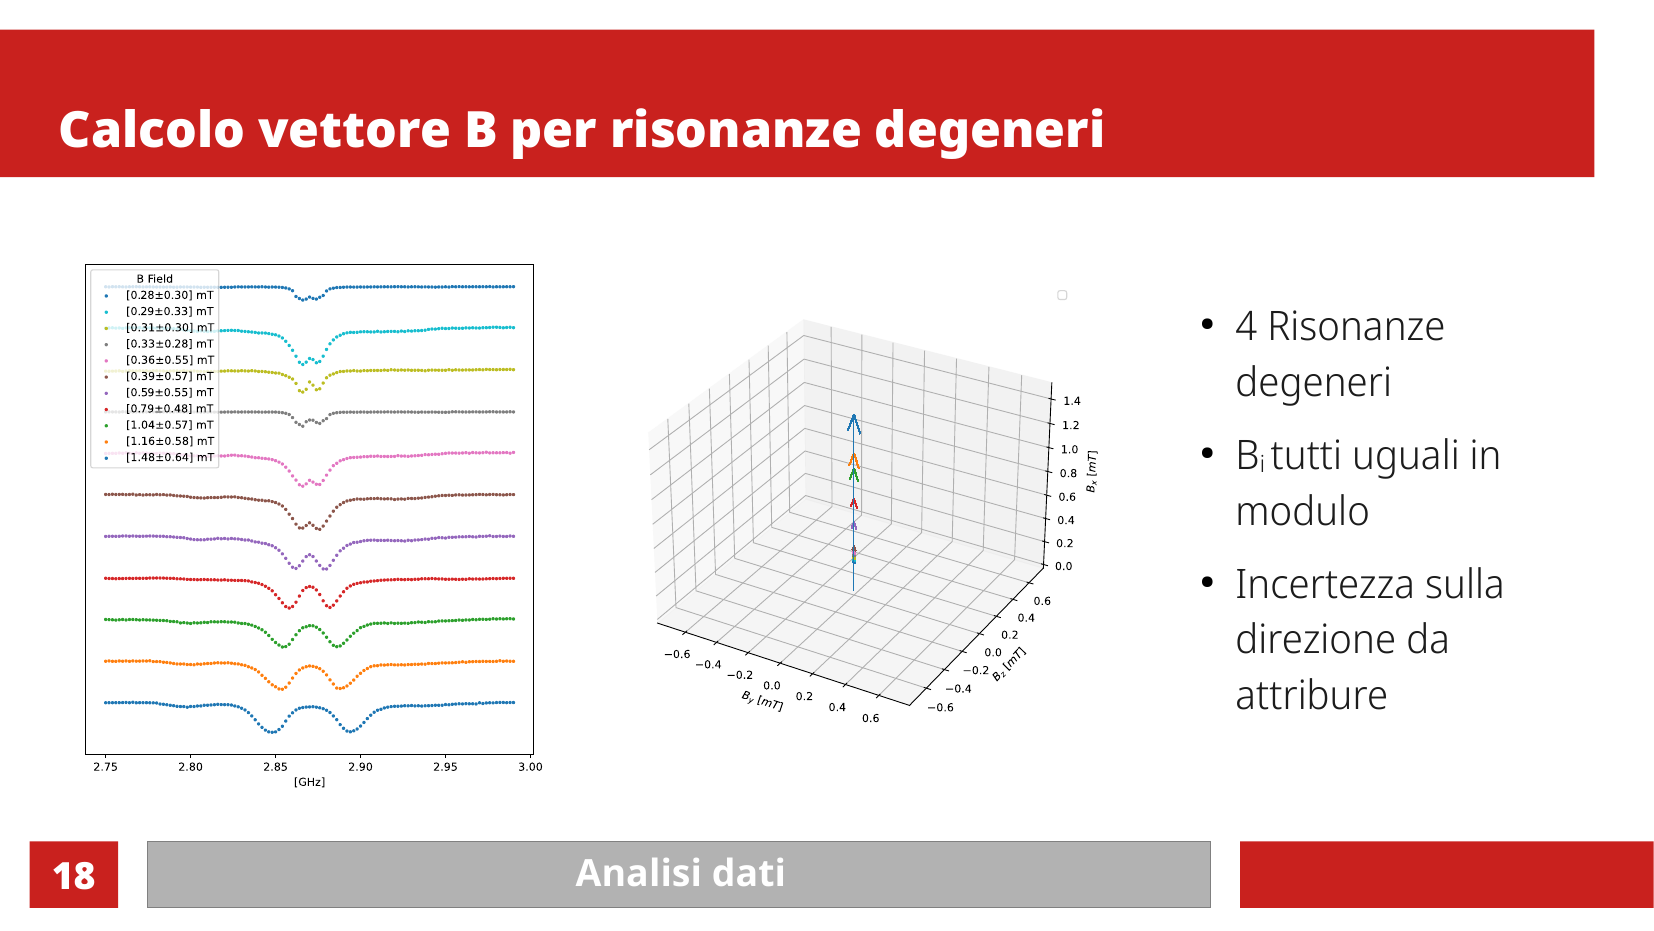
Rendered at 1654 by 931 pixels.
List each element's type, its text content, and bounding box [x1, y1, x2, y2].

title Calcolo vettore B per risonanze degeneri [59, 44, 1595, 163]
picture [0, 187, 1201, 826]
text_box Analisi dati [155, 838, 1206, 905]
list 4 Risonanze degeneri Bi tutti uguali in modulo Incertezza sulla direzione da attribure [1201, 221, 1566, 798]
